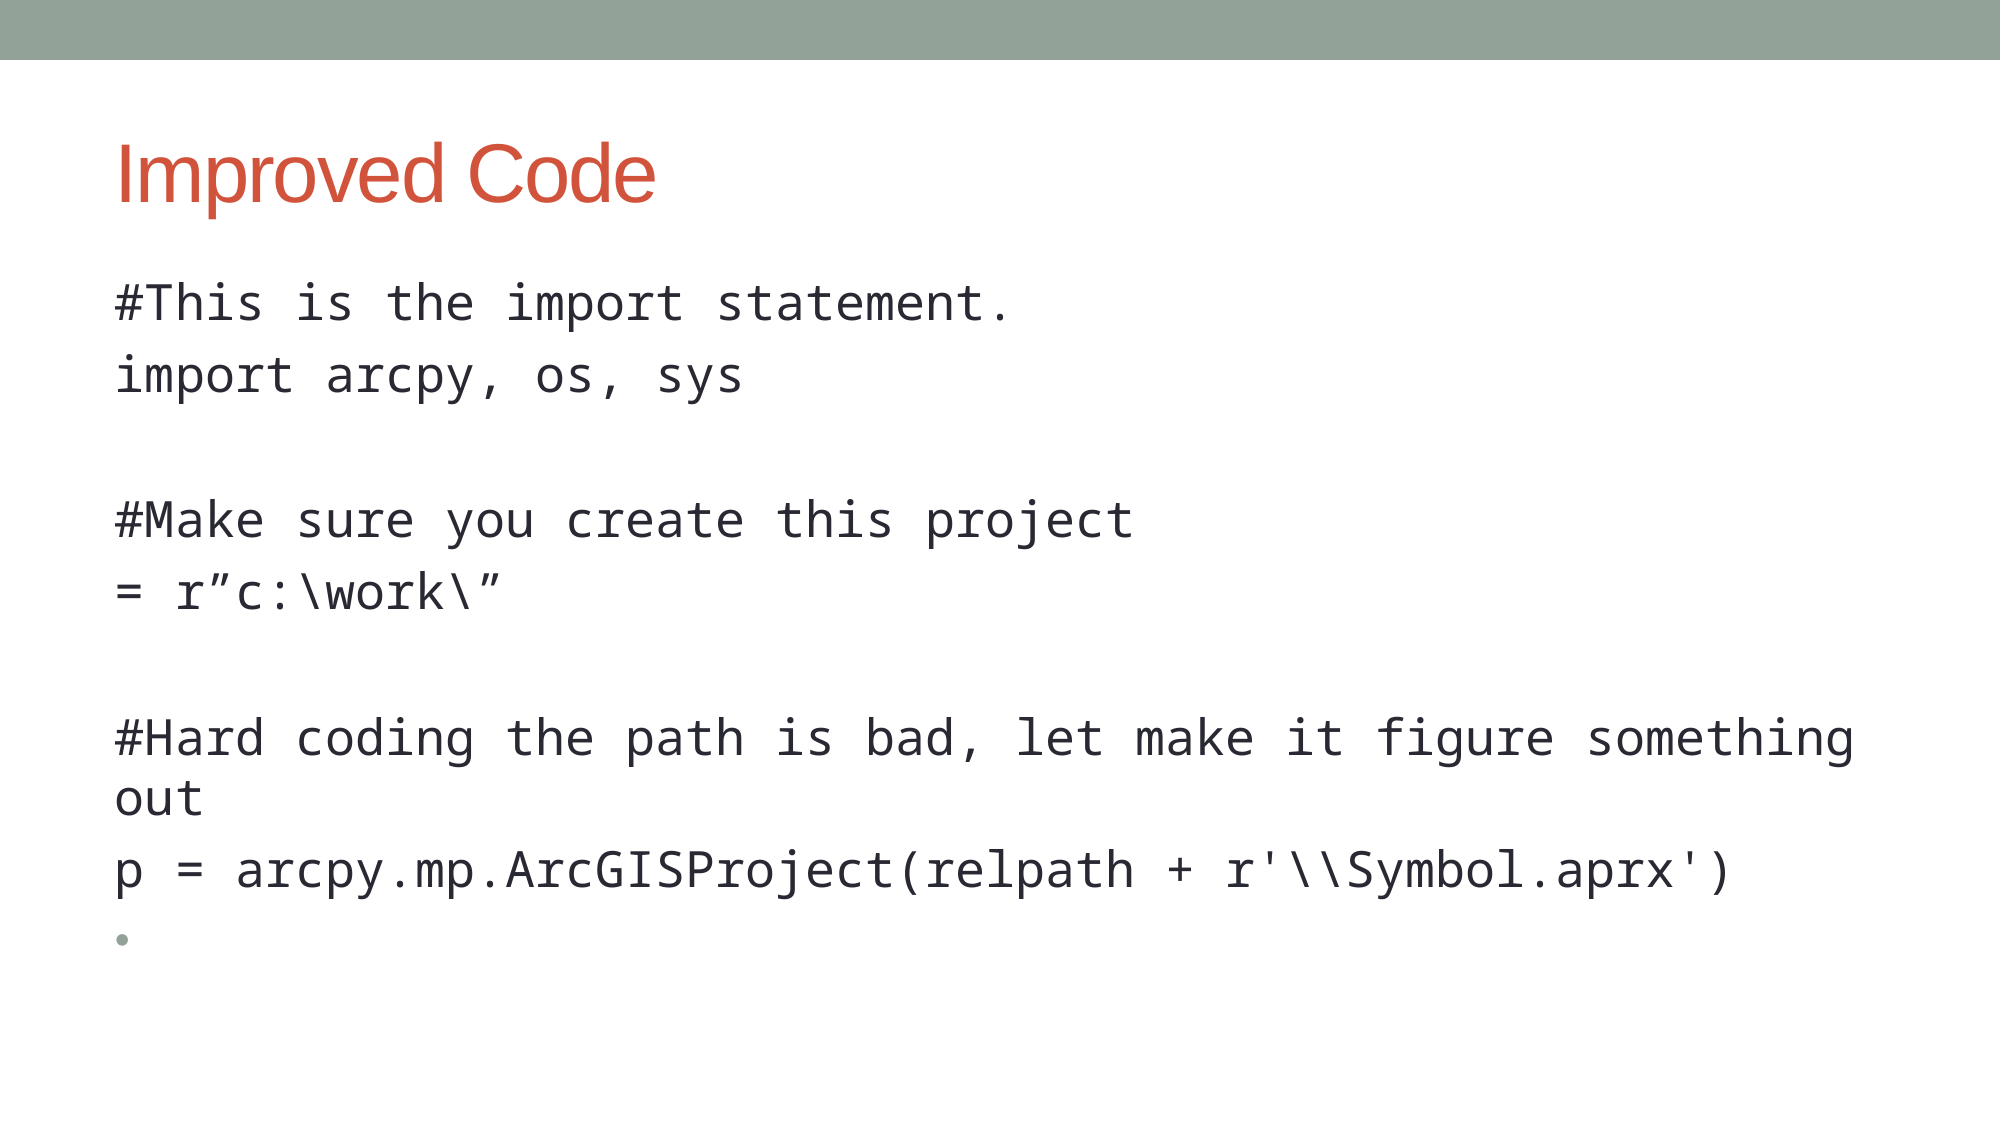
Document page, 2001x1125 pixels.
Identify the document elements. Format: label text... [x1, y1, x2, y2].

list #This is the import statement. import arcpy, os, sys #Make sure you create this project = r”c:\work\” #Hard coding the path is bad, let make it figure something out p = arcpy.mp.ArcGISProject(relpath + r'\\Symbol.aprx') [99, 262, 1900, 1063]
title Improved Code [99, 87, 1900, 251]
